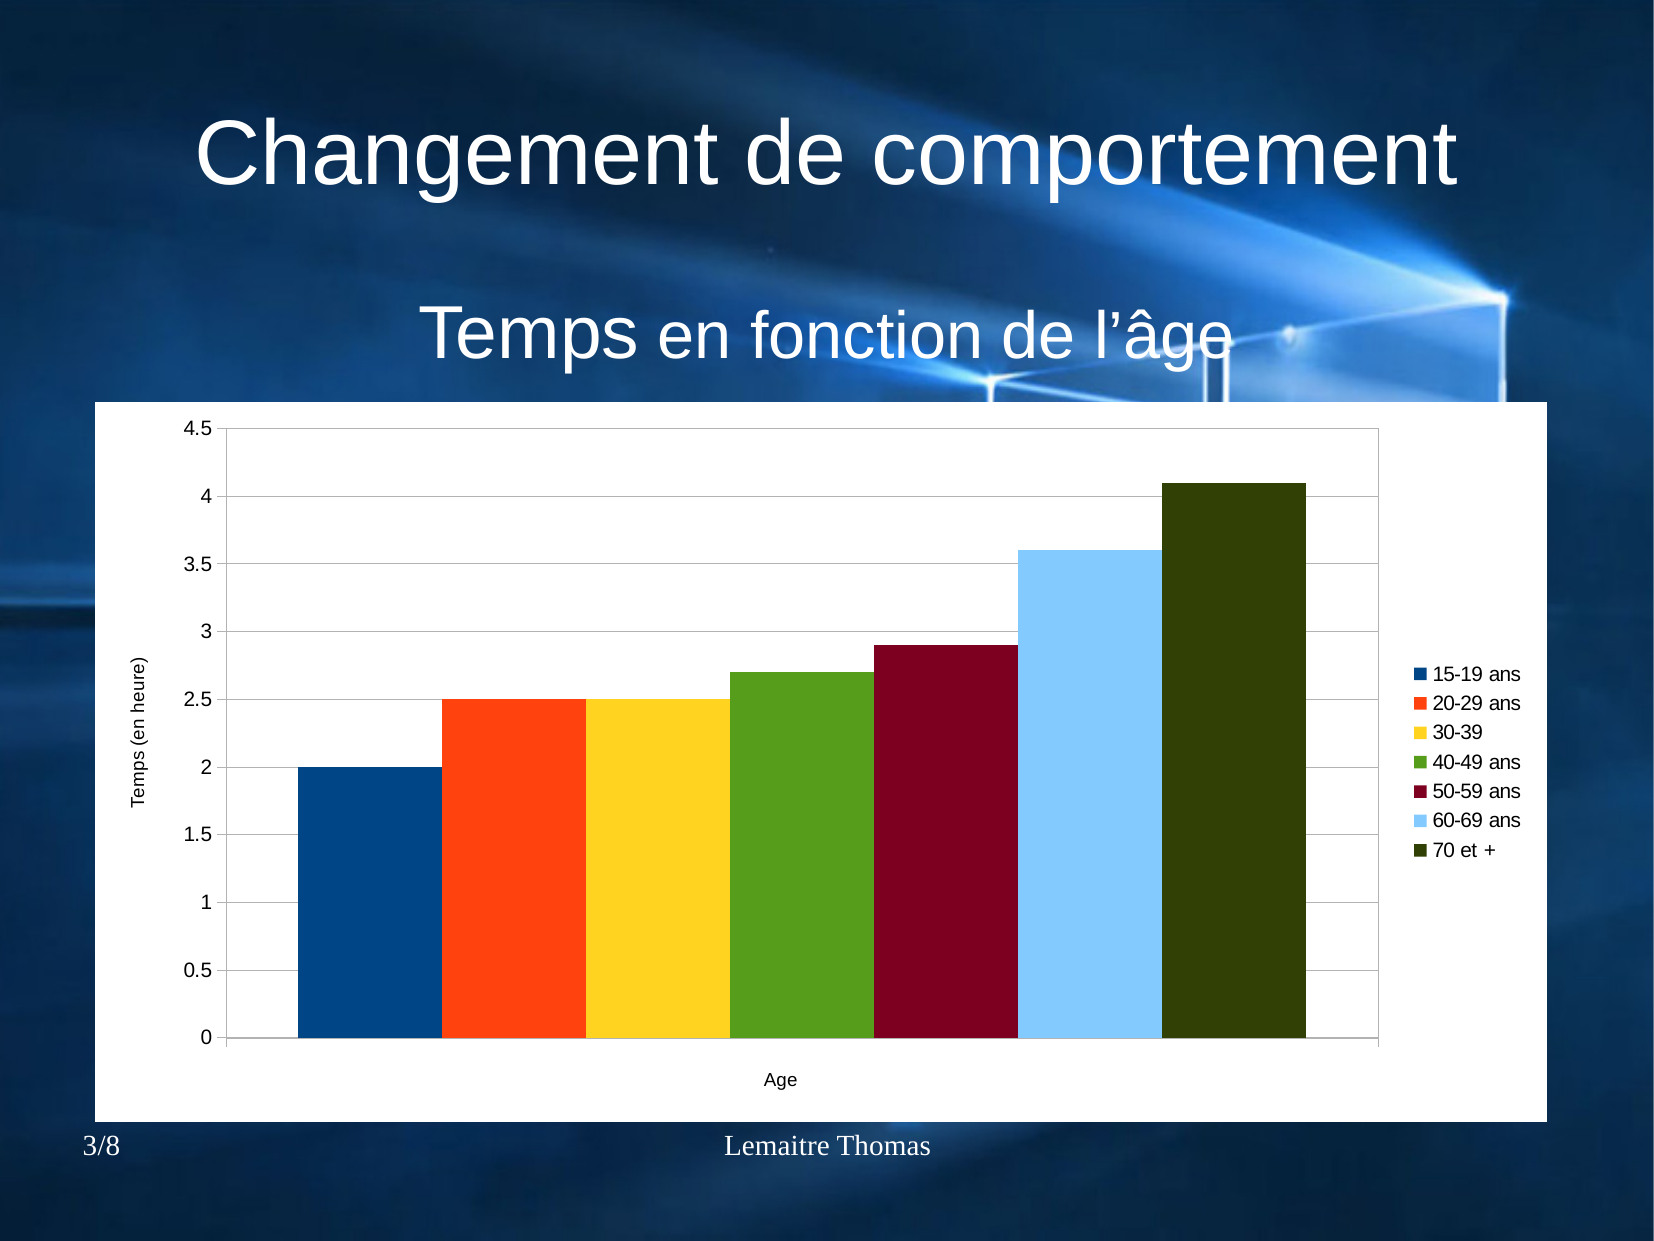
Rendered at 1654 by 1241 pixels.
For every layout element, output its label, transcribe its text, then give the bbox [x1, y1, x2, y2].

title Changement de comportement [82, 49, 1571, 257]
picture [0, 0, 1654, 1241]
subtitle Temps en fonction de l’âge [82, 290, 1571, 375]
chart [94, 402, 1548, 1123]
